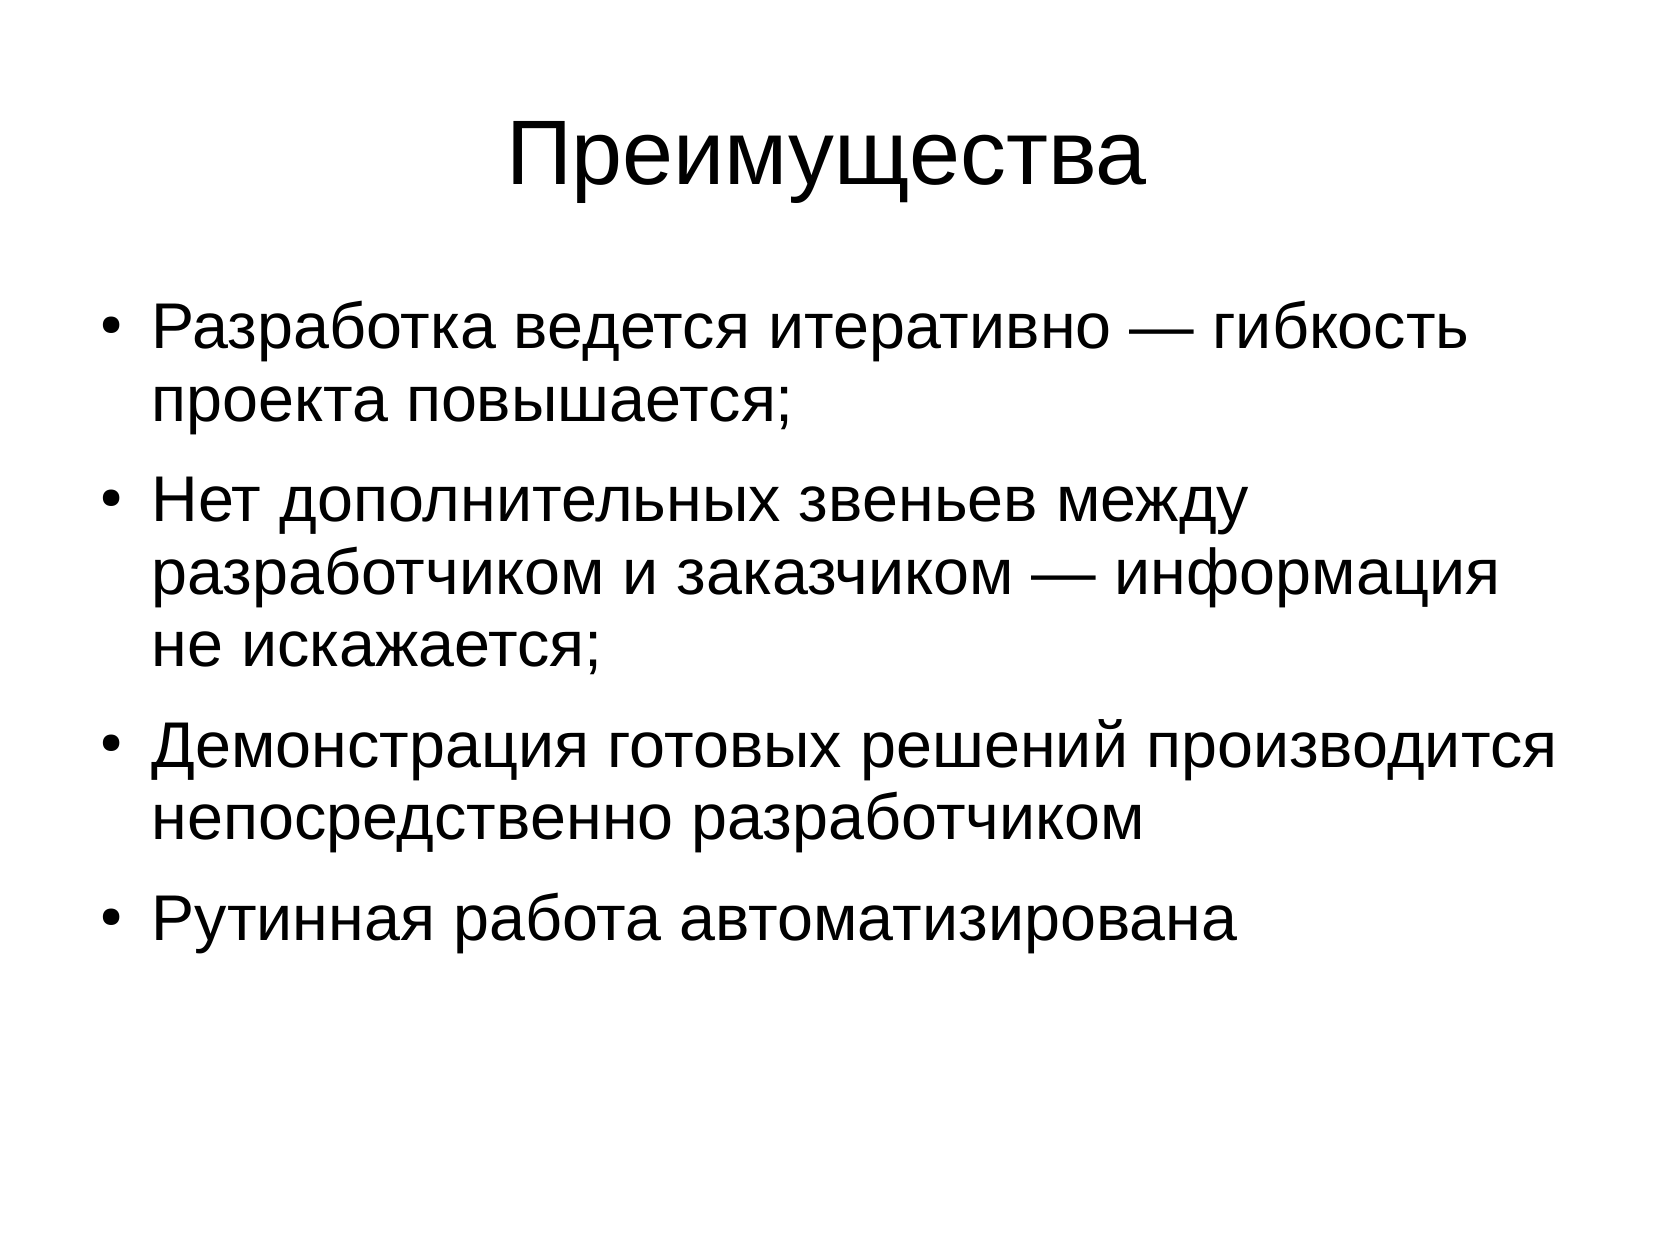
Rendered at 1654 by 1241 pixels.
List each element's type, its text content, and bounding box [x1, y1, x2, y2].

list Разработка ведется итеративно — гибкость проекта повышается; Нет дополнительных звеньев между разработчиком и заказчиком — информация не искажается; Демонстрация готовых решений производится непосредственно разработчиком Рутинная работа автоматизирована [82, 290, 1571, 1010]
title Преимущества [82, 49, 1571, 257]
